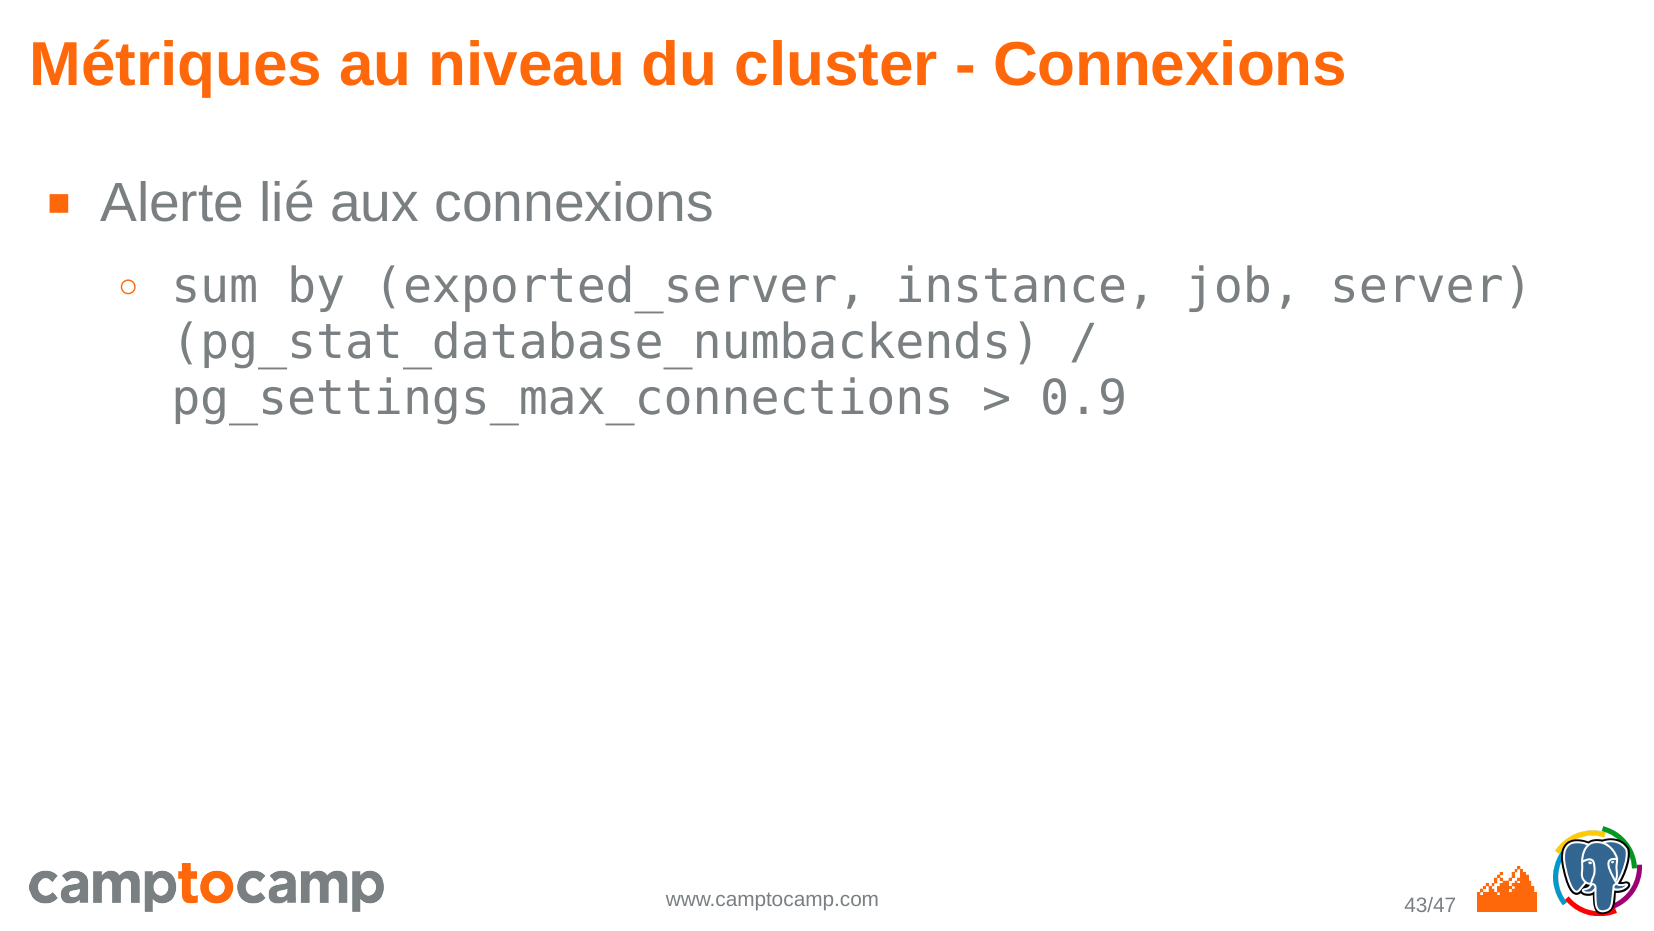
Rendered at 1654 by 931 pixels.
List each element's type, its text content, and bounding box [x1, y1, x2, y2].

picture [29, 863, 384, 912]
picture [1553, 826, 1642, 916]
title Métriques au niveau du cluster - Connexions [29, 29, 1625, 156]
picture [1477, 866, 1537, 912]
list Alerte lié aux connexions sum by (exported_server, instance, job, server) (pg_stat_database_numbackends) / pg_settings_max_connections > 0.9 [29, 171, 1625, 827]
